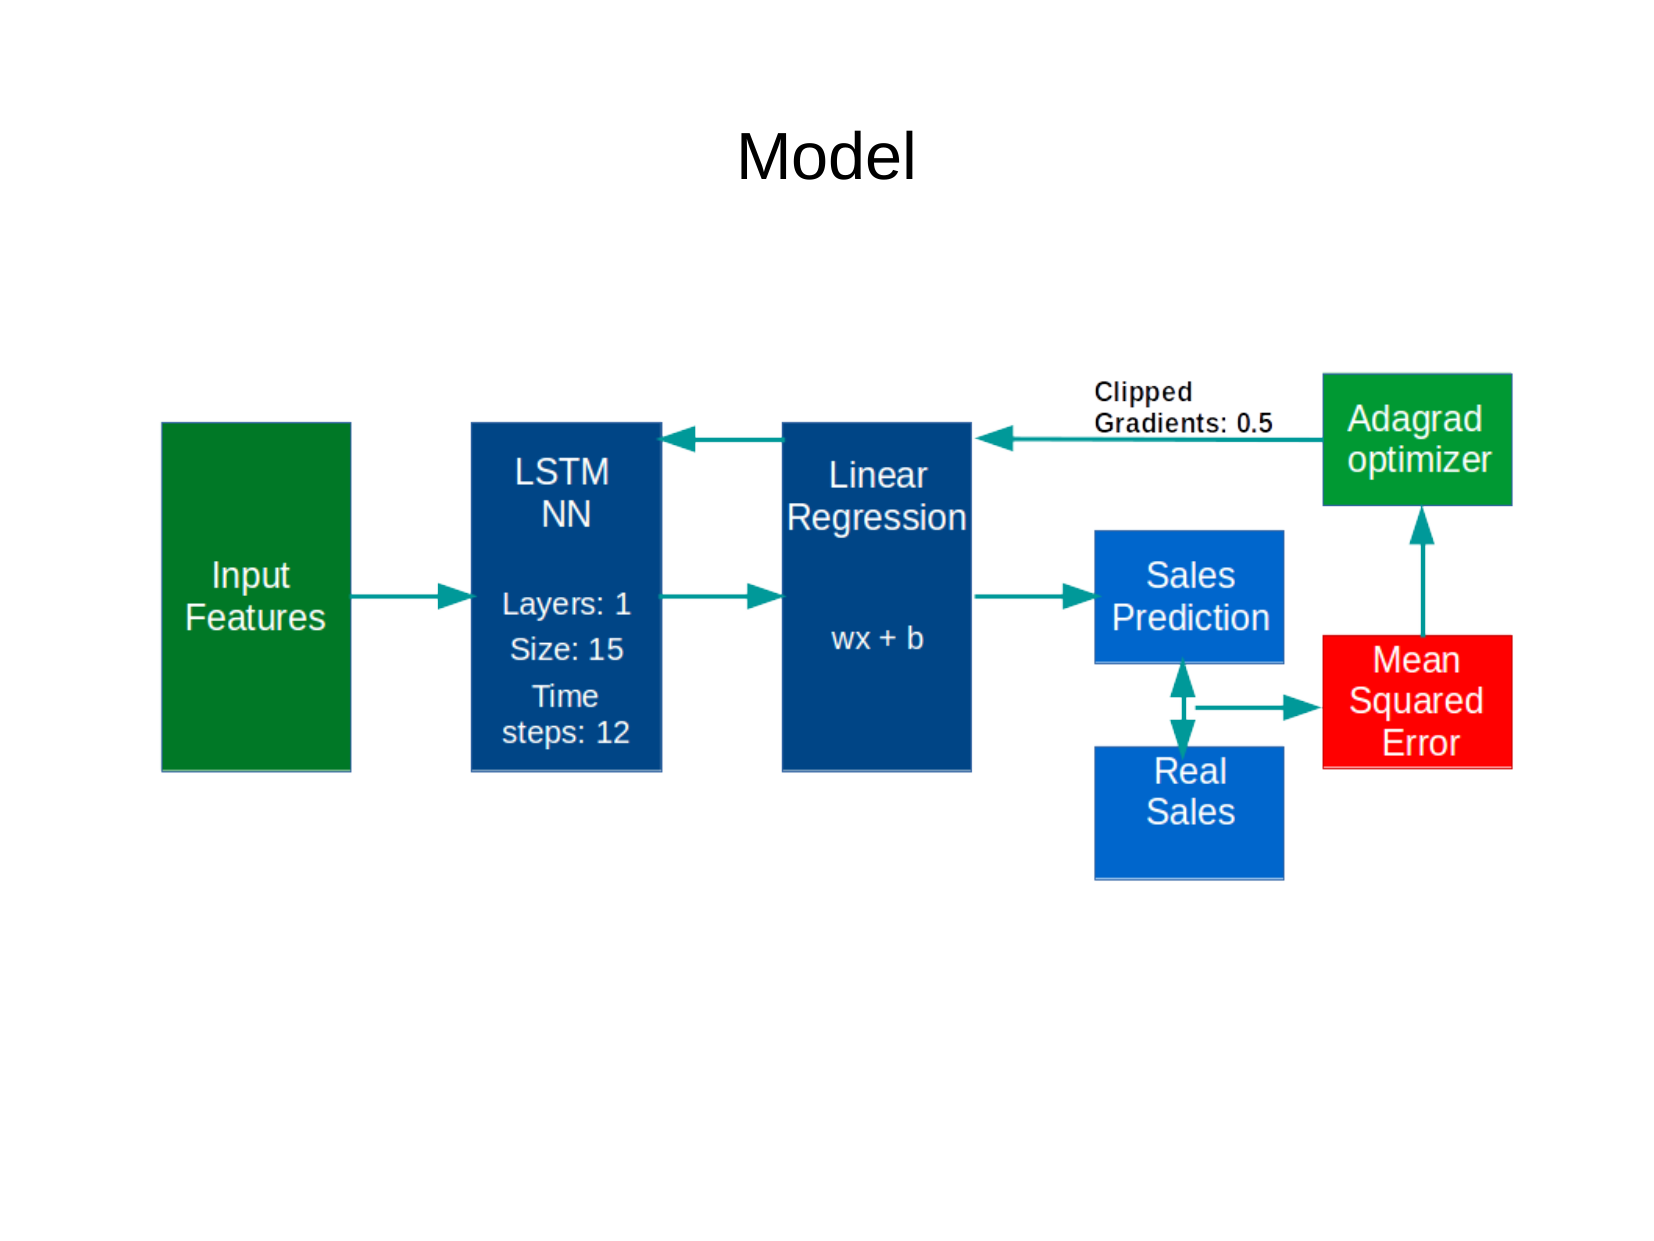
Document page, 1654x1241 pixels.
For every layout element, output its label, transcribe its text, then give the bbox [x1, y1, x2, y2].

picture [152, 361, 1521, 889]
text_box Model [82, 49, 1571, 257]
